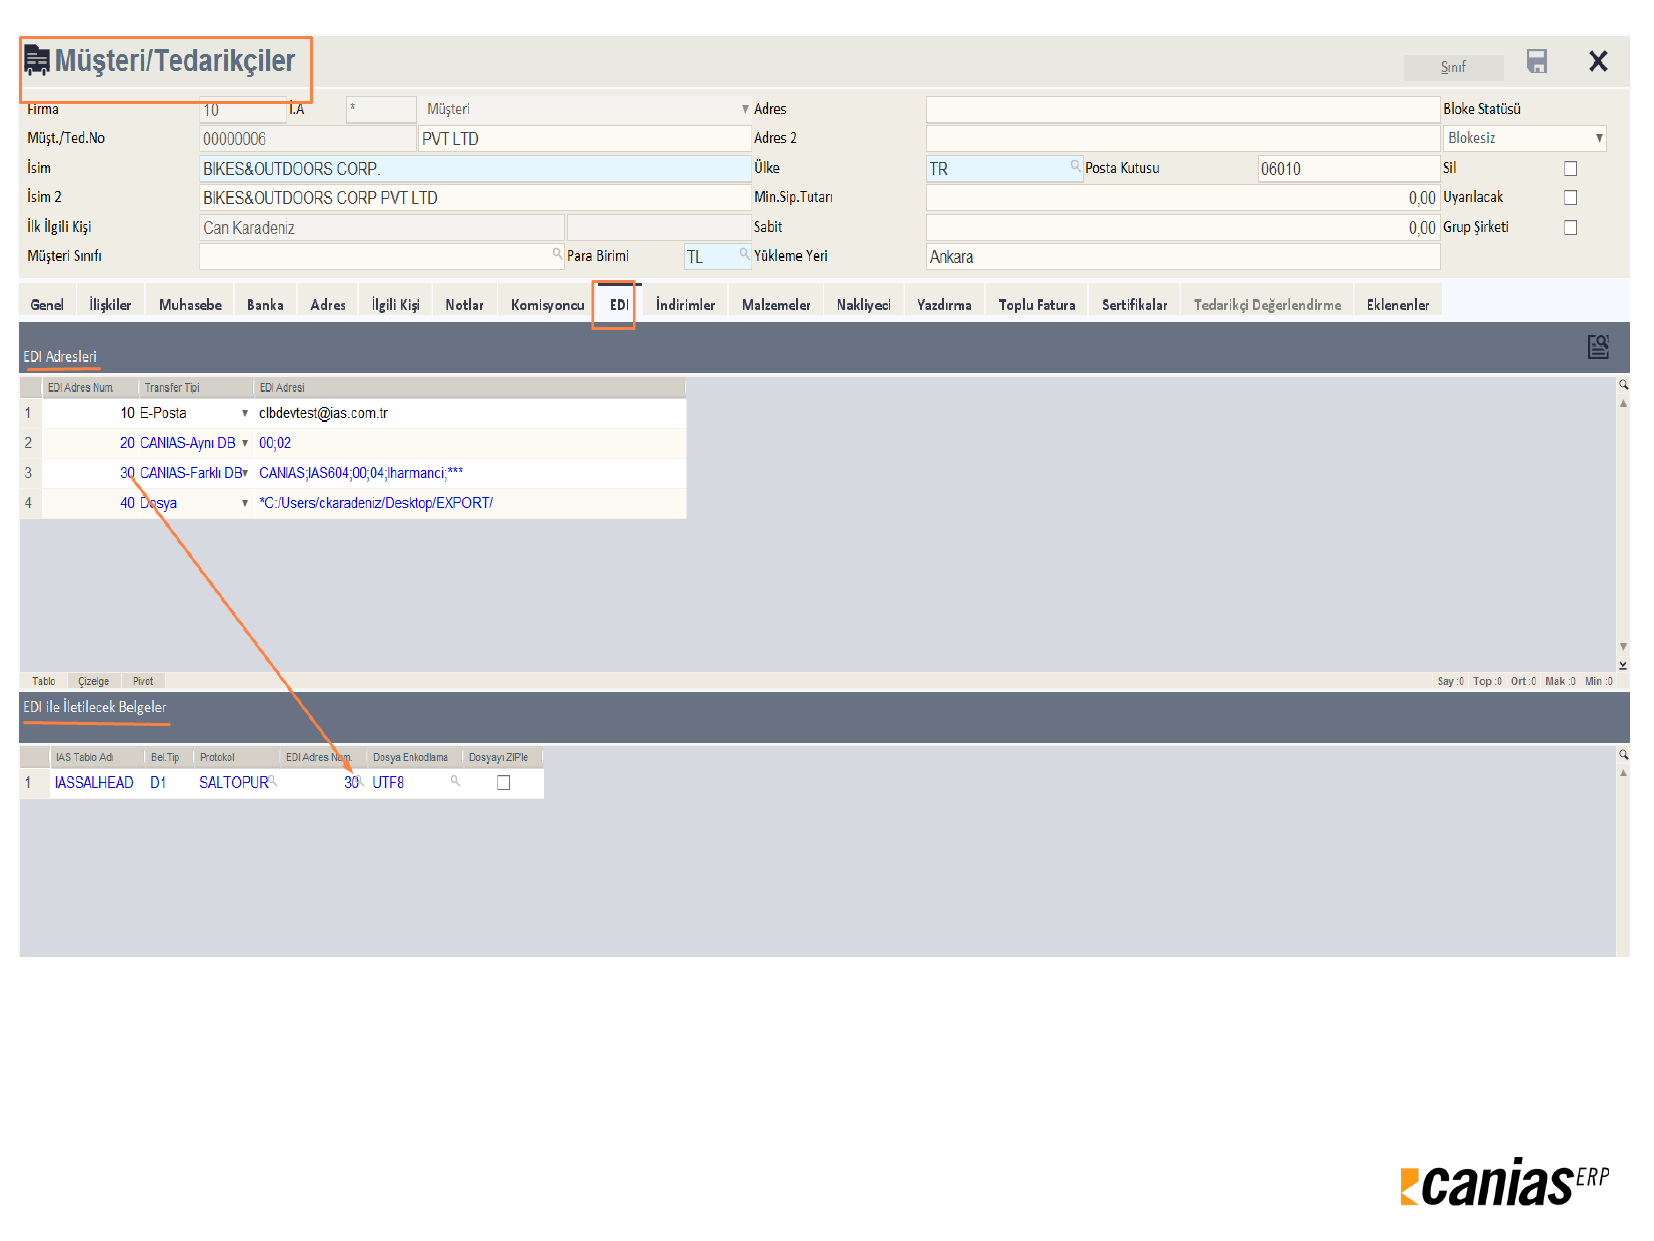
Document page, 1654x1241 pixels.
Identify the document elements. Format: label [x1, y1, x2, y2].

picture [1375, 1139, 1635, 1223]
picture [18, 34, 1630, 957]
